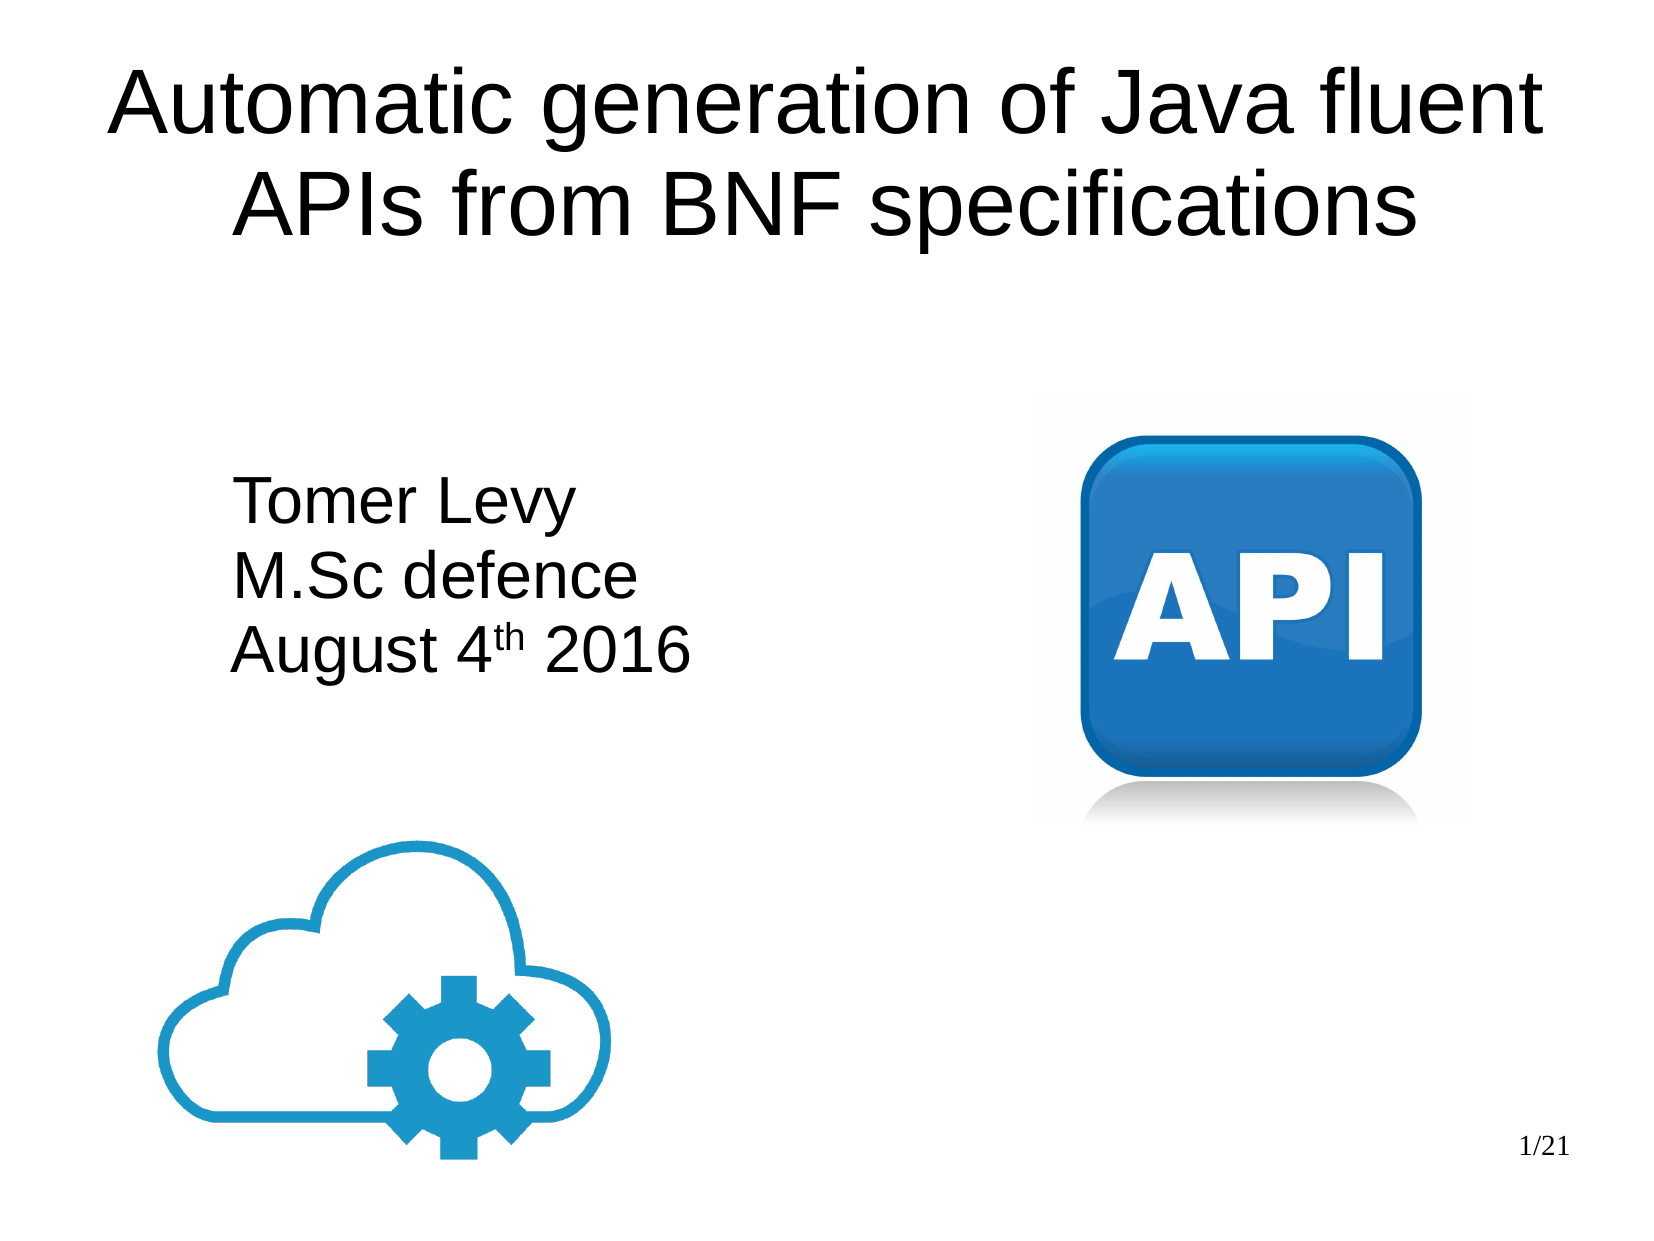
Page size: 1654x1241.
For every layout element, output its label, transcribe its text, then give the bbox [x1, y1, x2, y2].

picture [157, 840, 611, 1160]
picture [1031, 386, 1471, 826]
title Automatic generation of Java fluent APIs from BNF specifications [82, 49, 1571, 257]
subtitle Tomer Levy M.Sc defence August 4th 2016 [82, 290, 1571, 1010]
